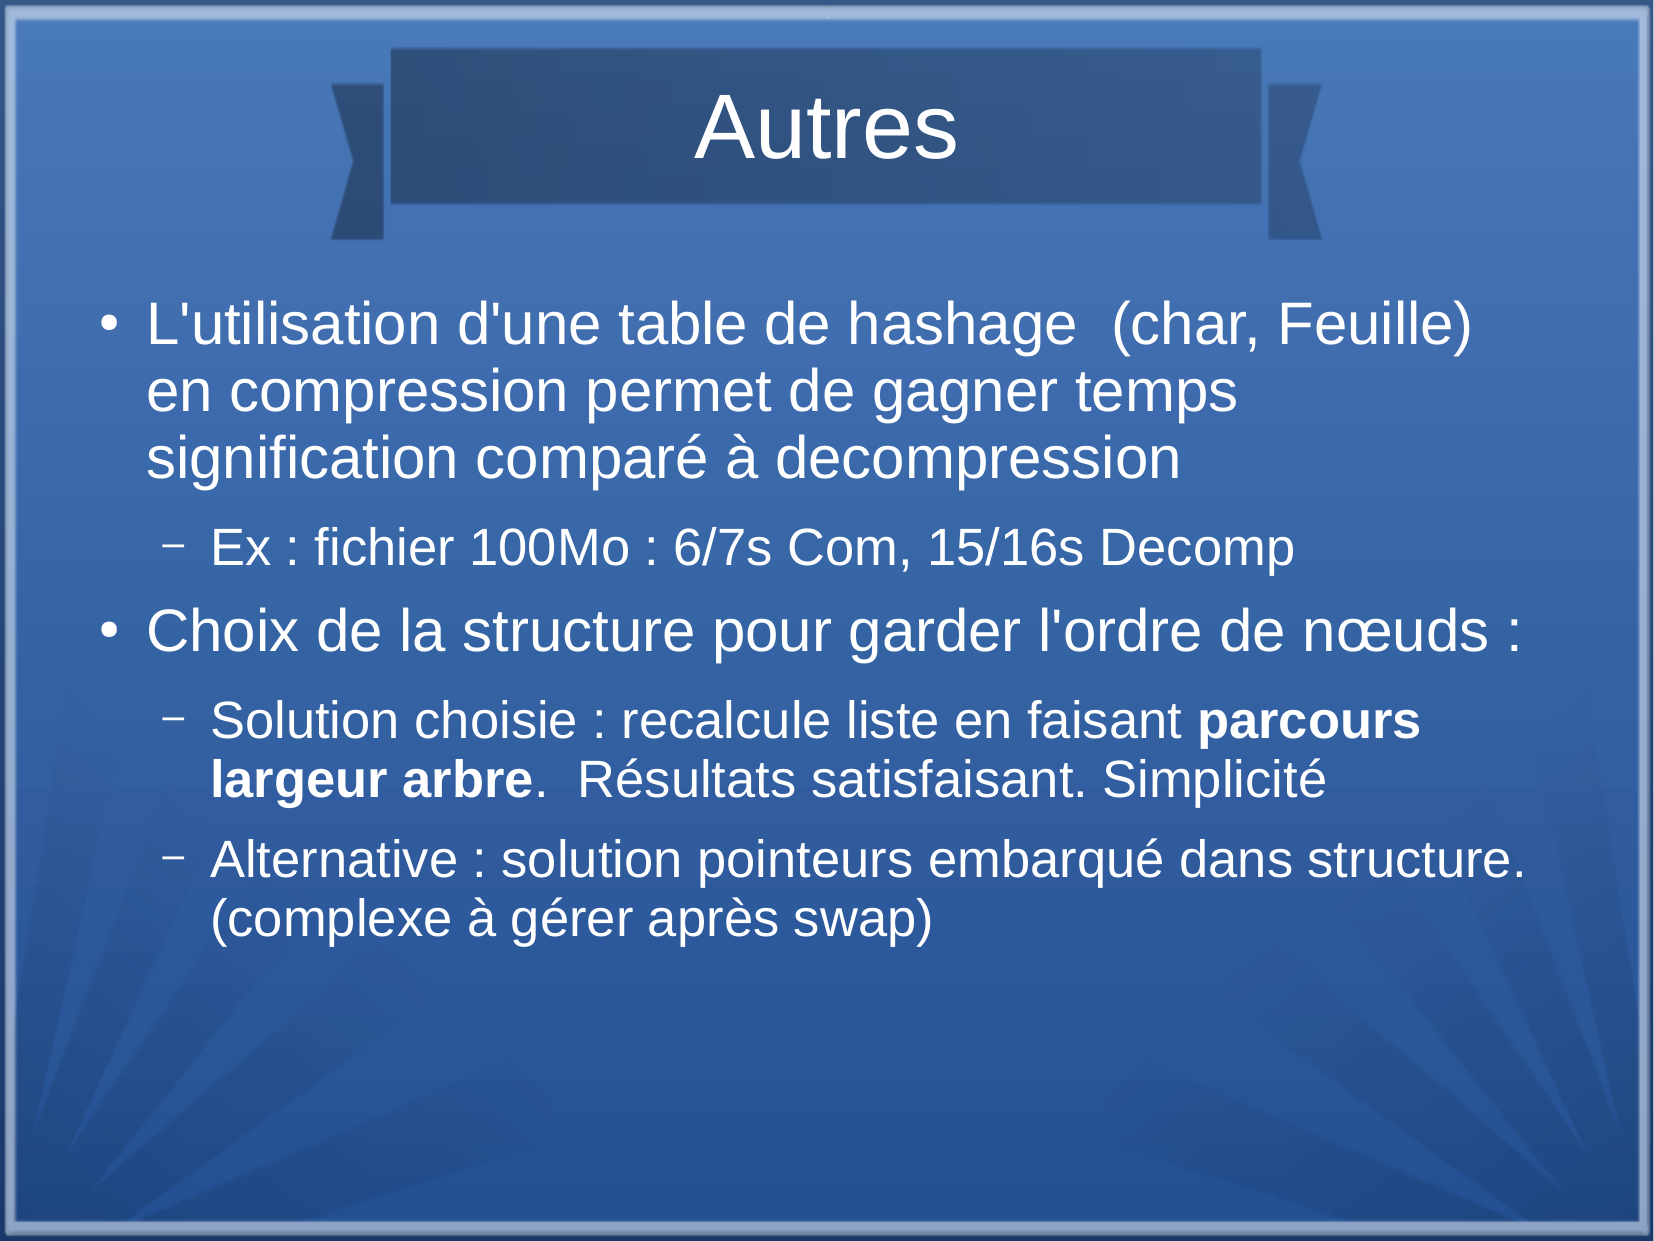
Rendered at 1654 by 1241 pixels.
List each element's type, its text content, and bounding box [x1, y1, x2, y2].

list L'utilisation d'une table de hashage (char, Feuille) en compression permet de gagner temps signification comparé à decompression Ex : fichier 100Mo : 6/7s Com, 15/16s Decomp Choix de la structure pour garder l'ordre de nœuds : Solution choisie : recalcule liste en faisant parcours largeur arbre. Résultats satisfaisant. Simplicité Alternative : solution pointeurs embarqué dans structure. (complexe à gérer après swap) [82, 290, 1538, 1241]
title Autres [389, 49, 1264, 205]
picture [0, 0, 1654, 1241]
